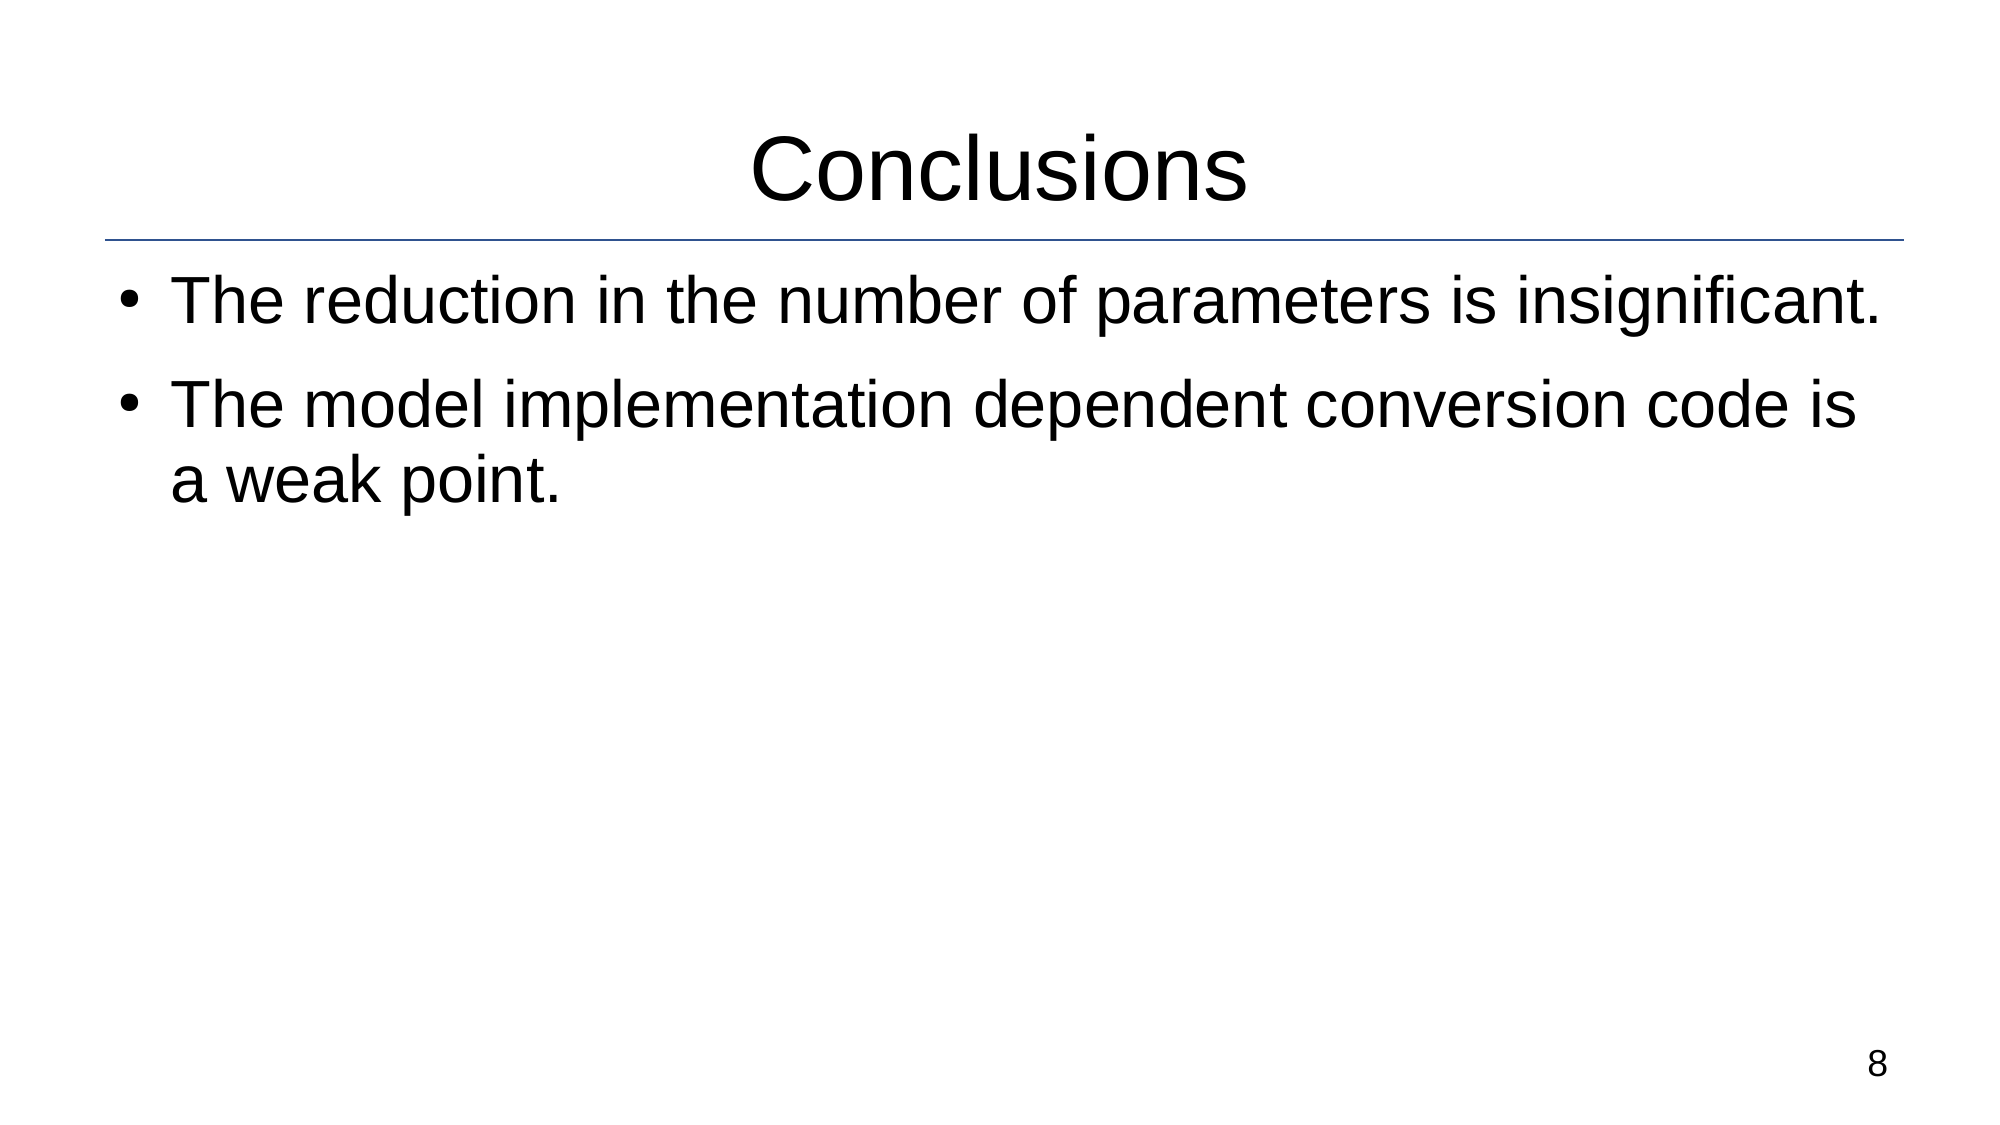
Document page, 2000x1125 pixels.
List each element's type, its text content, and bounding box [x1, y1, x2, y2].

list The reduction in the number of parameters is insignificant. The model implementation dependent conversion code is a weak point. [99, 263, 1900, 916]
title Conclusions [137, 59, 1862, 263]
